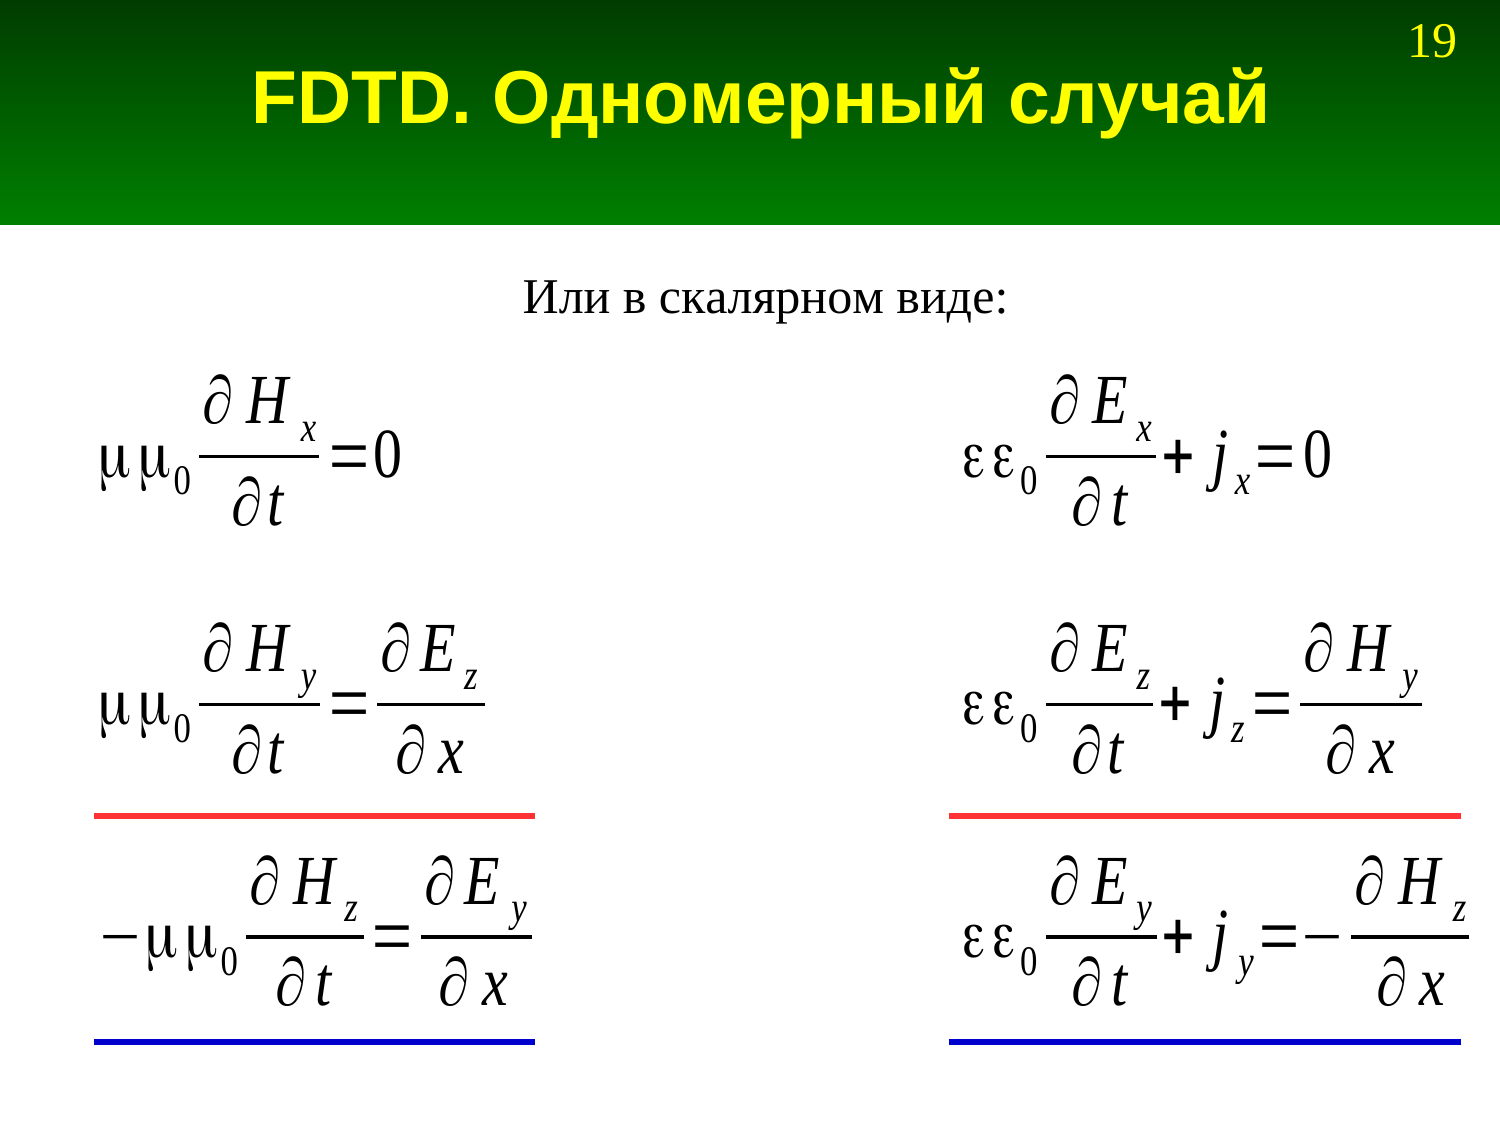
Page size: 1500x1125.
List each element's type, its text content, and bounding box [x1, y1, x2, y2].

chart [947, 362, 1348, 540]
chart [82, 842, 547, 1020]
chart [947, 610, 1439, 788]
chart [947, 842, 1487, 1020]
chart [82, 609, 501, 788]
text_box Или в скалярном виде: [507, 255, 1040, 331]
title FDTD. Одномерный случай [123, 0, 1399, 188]
chart [82, 362, 418, 540]
